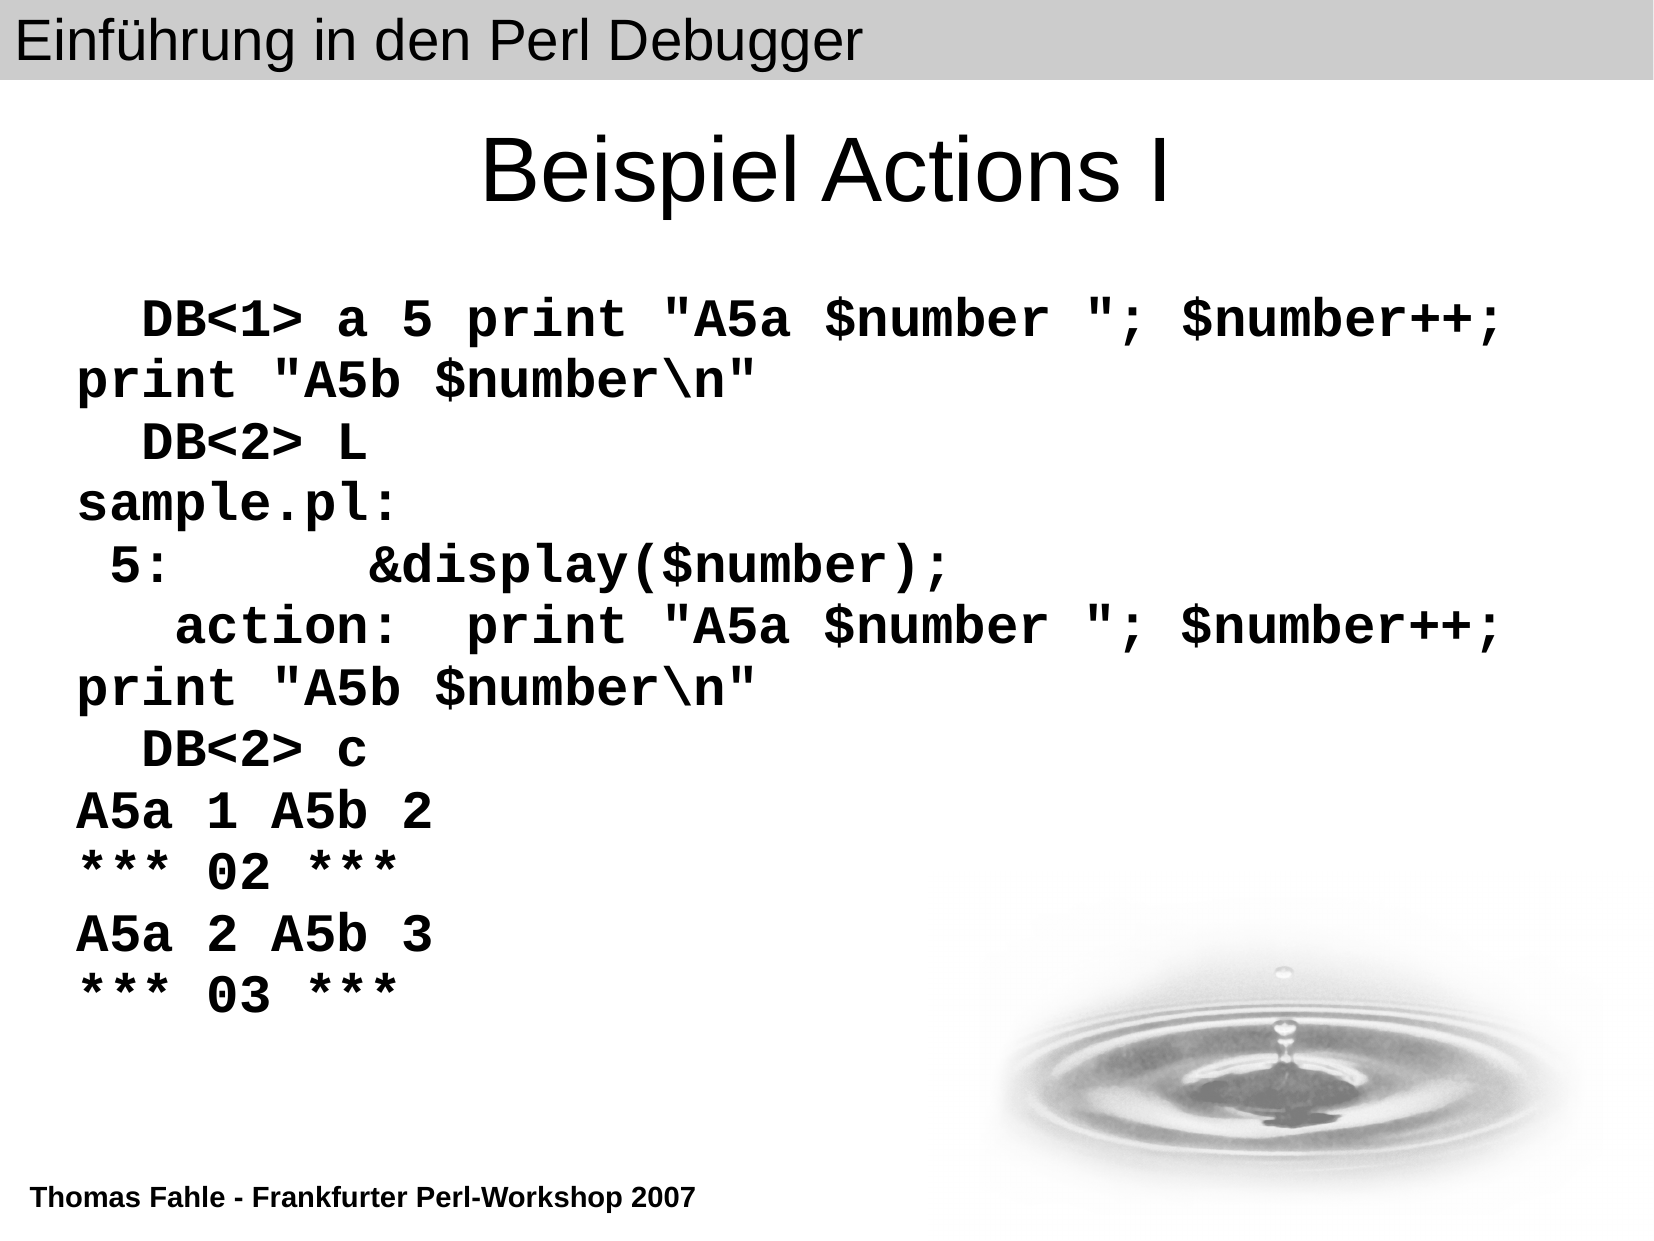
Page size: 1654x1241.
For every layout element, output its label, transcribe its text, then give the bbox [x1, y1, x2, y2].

subtitle DB<1> a 5 print "A5a $number "; $number++; print "A5b $number\n" DB<2> L sample.pl: 5: &display($number); action: print "A5a $number "; $number++; print "A5b $number\n" DB<2> c A5a 1 A5b 2 *** 02 *** A5a 2 A5b 3 *** 03 *** [76, 270, 1565, 1050]
title Beispiel Actions I [82, 102, 1571, 237]
picture [0, 80, 1654, 1241]
